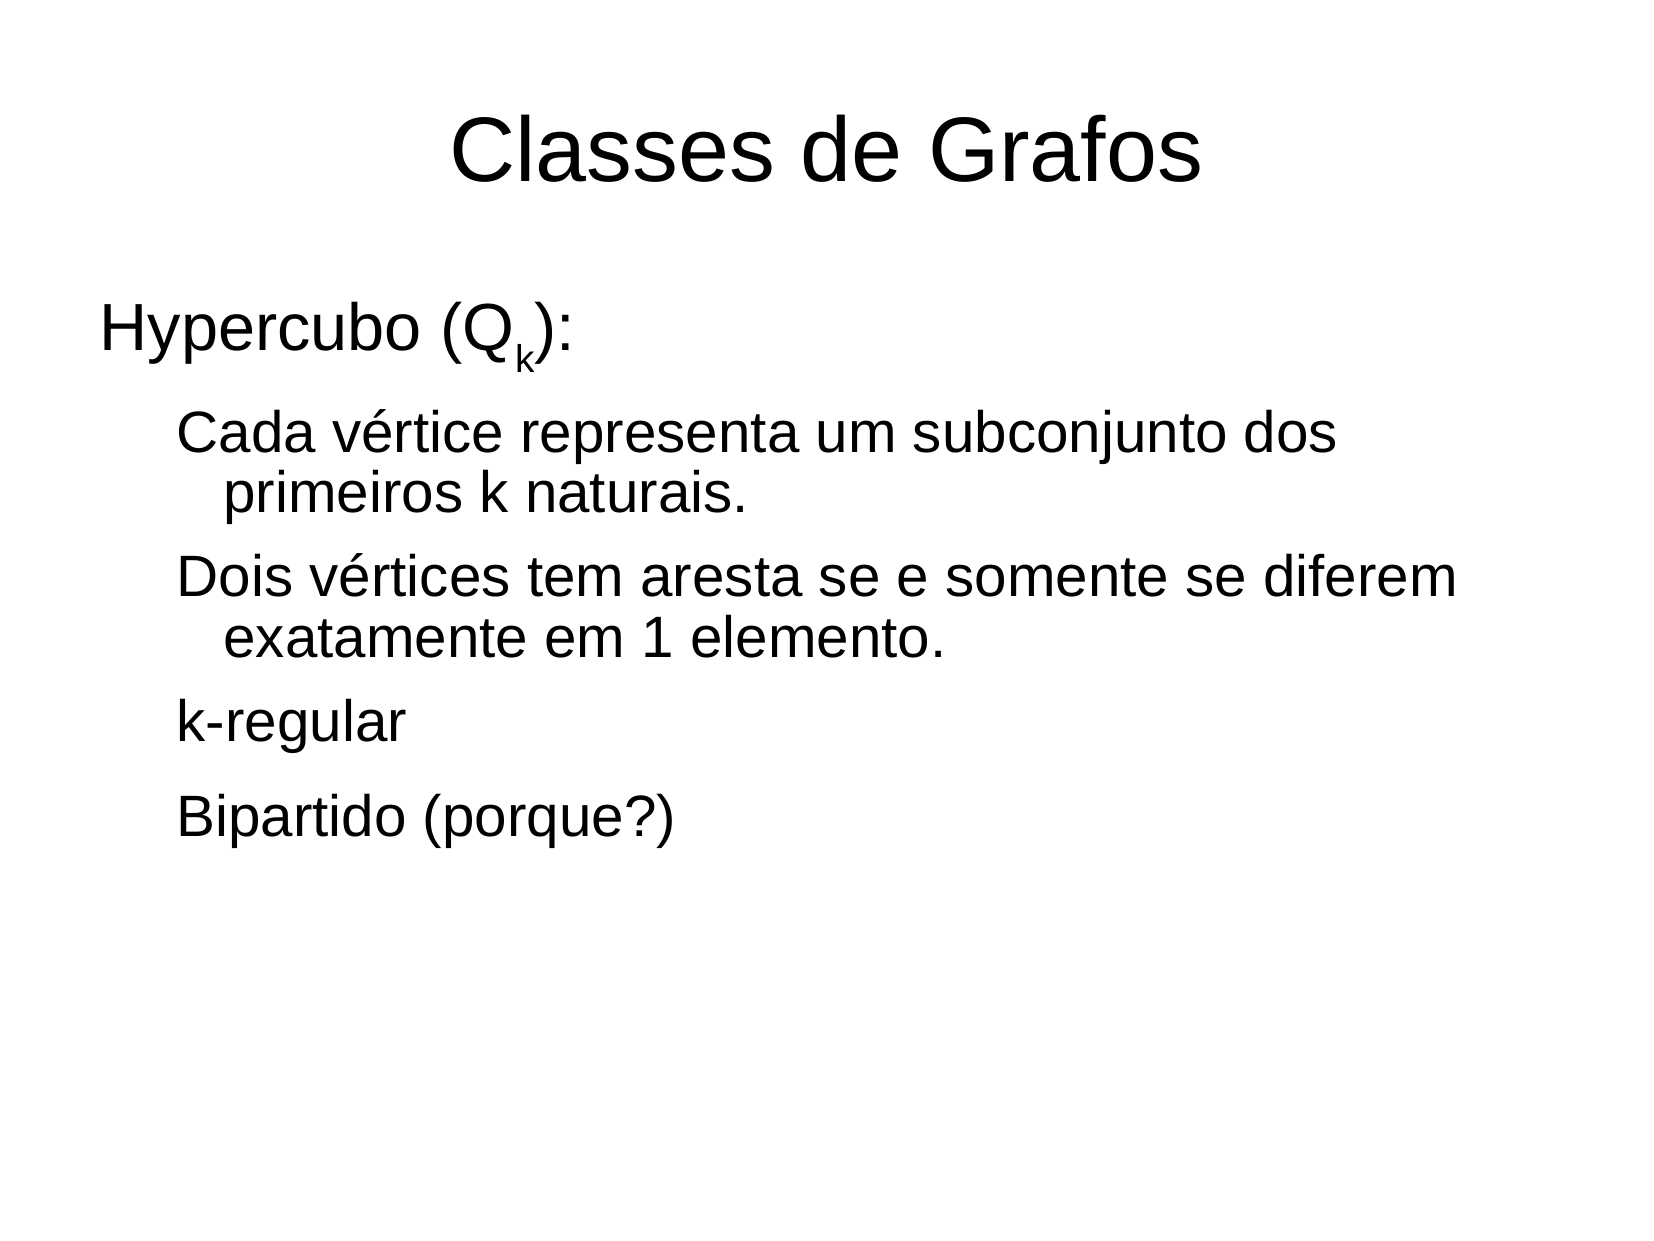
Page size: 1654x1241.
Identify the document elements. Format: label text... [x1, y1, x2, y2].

list Hypercubo (Qk): Cada vértice representa um subconjunto dos primeiros k naturais. Dois vértices tem aresta se e somente se diferem exatamente em 1 elemento. k-regular Bipartido (porque?)‏ [82, 290, 1571, 1094]
title Classes de Grafos [82, 56, 1571, 250]
